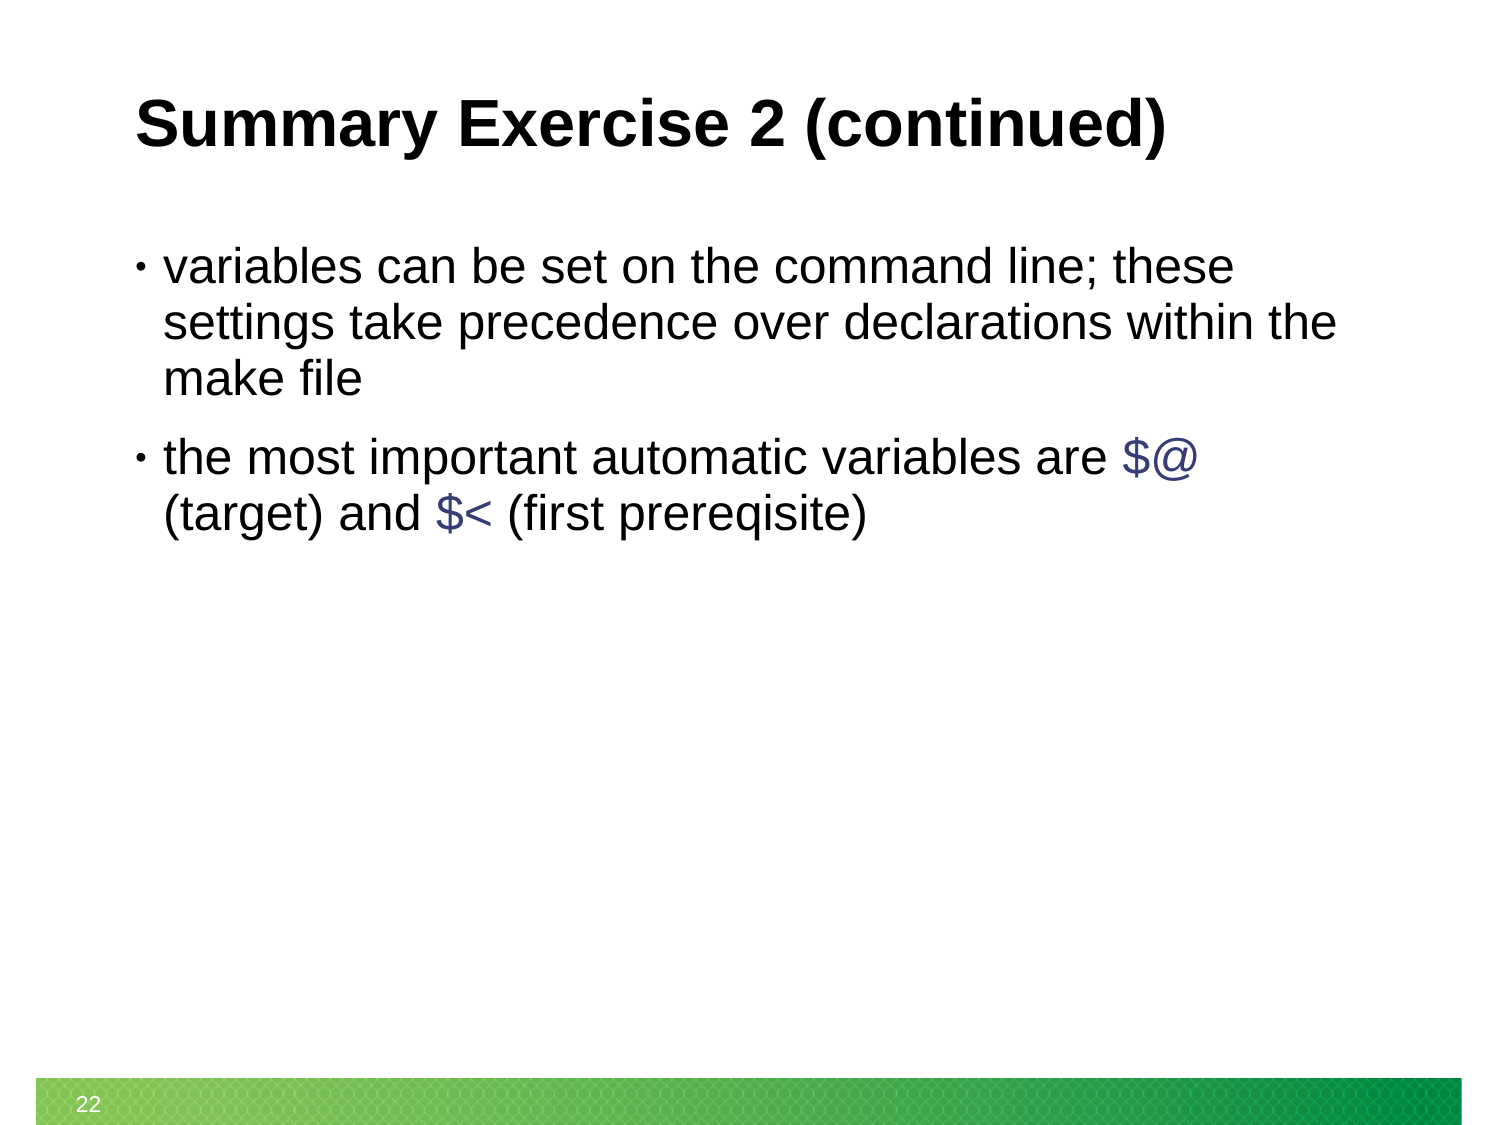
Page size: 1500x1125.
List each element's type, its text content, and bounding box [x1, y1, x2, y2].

list variables can be set on the command line; these settings take precedence over declarations within the make file the most important automatic variables are $@ (target) and $< (first prereqisite) [135, 238, 1372, 982]
title Summary Exercise 2 (continued) [135, 41, 1372, 204]
picture [36, 1078, 1462, 1125]
